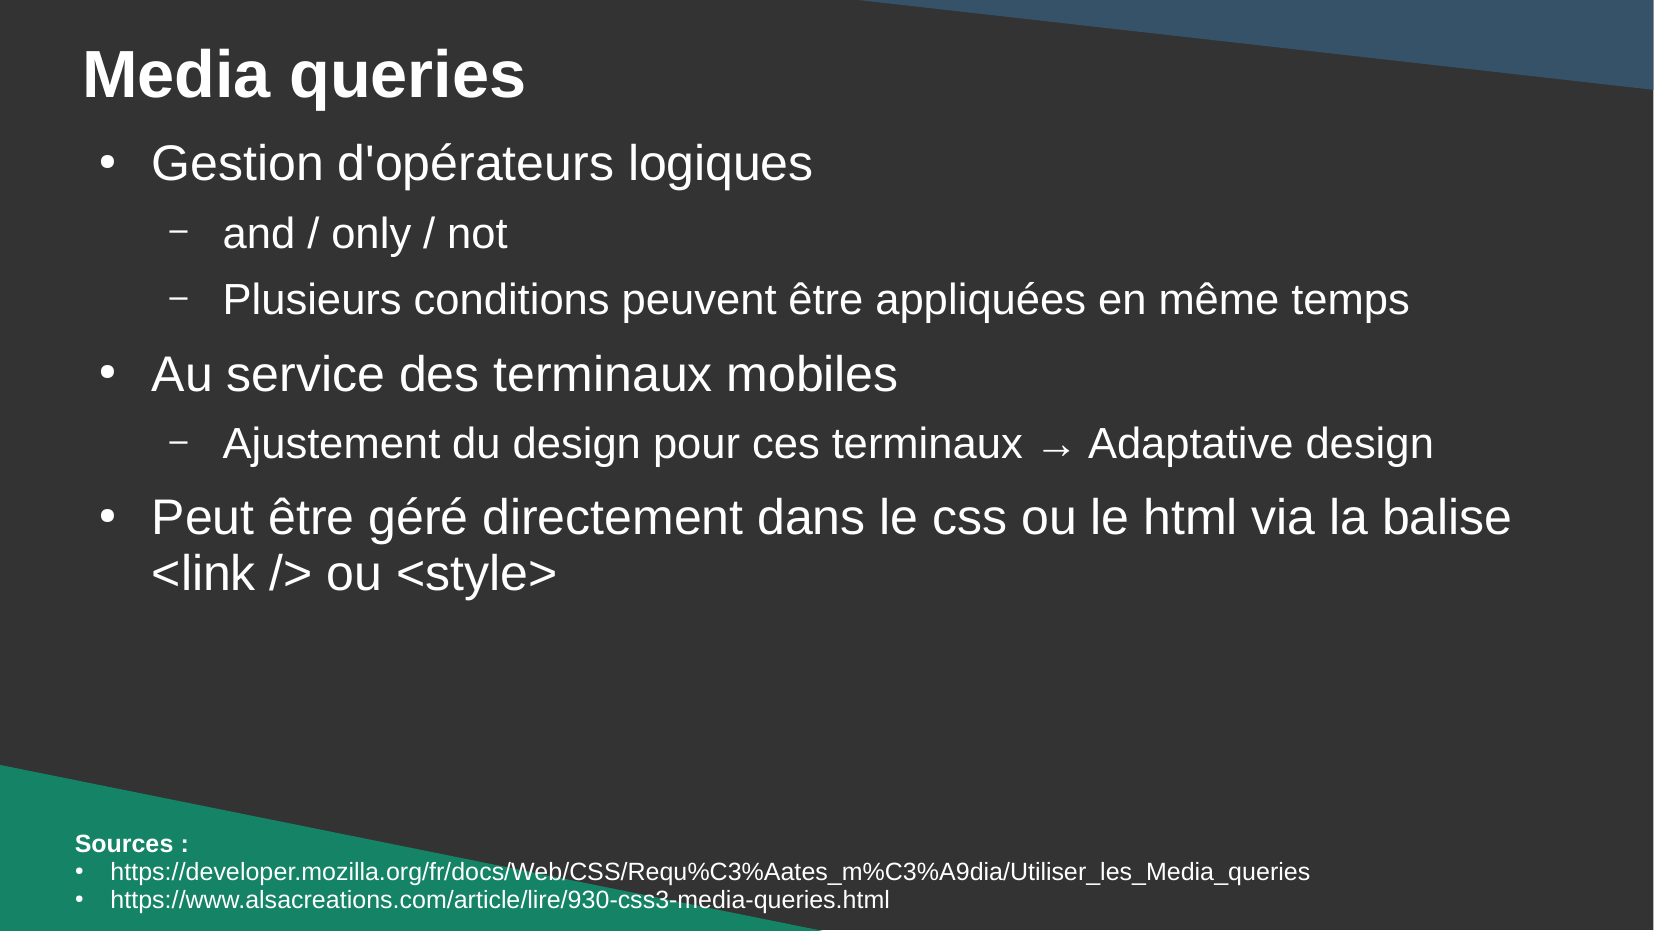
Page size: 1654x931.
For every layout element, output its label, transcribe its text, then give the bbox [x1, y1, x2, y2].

list Gestion d'opérateurs logiques and / only / not Plusieurs conditions peuvent être appliquées en même temps Au service des terminaux mobiles Ajustement du design pour ces terminaux → Adaptative design Peut être géré directement dans le css ou le html via la balise <link /> ou <style> [80, 135, 1605, 626]
text_box [858, 0, 1654, 90]
text_box Sources : https://developer.mozilla.org/fr/docs/Web/CSS/Requ%C3%Aates_m%C3%A9dia/Utiliser_les_Media_queries https://www.alsacreations.com/article/lire/930-css3-media-queries.html [60, 822, 1546, 931]
text_box [0, 764, 283, 931]
title Media queries [82, 37, 1571, 122]
